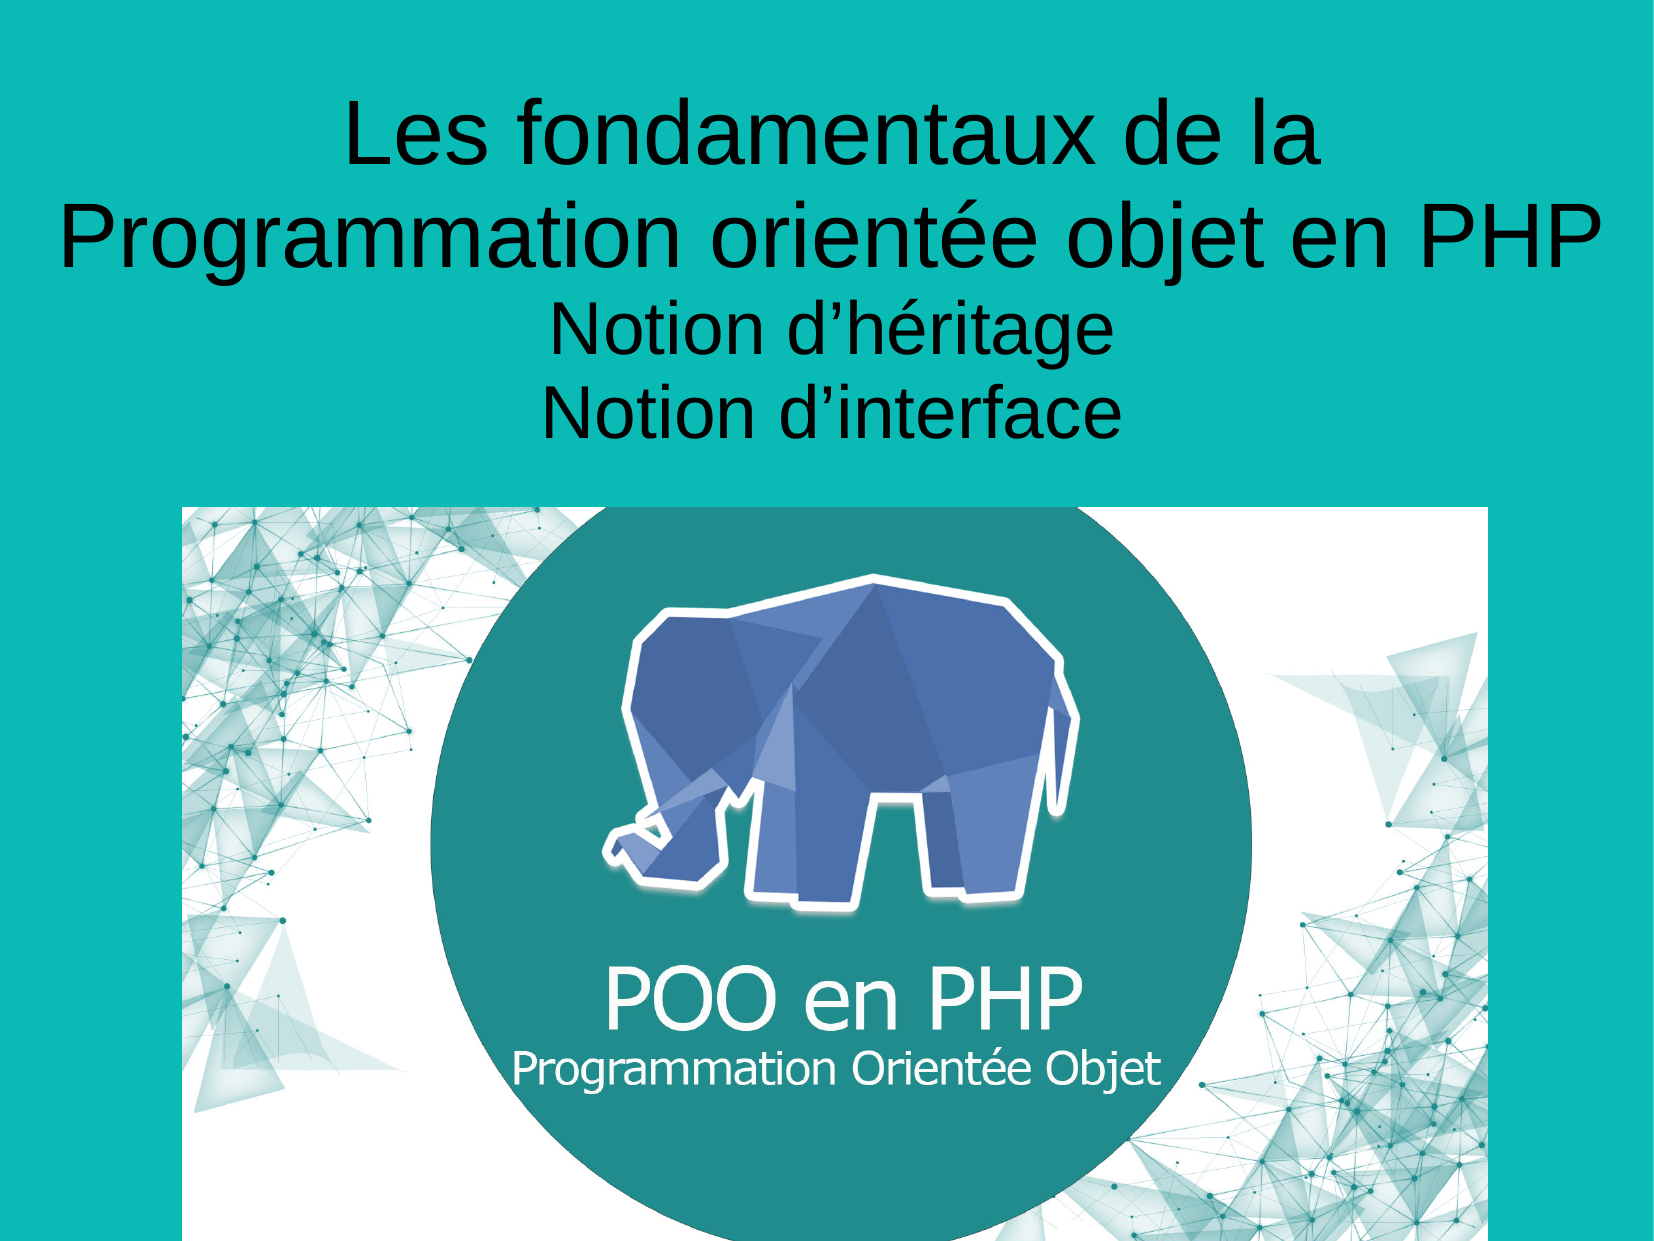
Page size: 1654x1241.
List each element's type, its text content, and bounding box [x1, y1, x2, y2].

title Les fondamentaux de la Programmation orientée objet en PHP Notion d’héritage Notion d’interface [47, 11, 1619, 525]
picture [0, 0, 1654, 1241]
